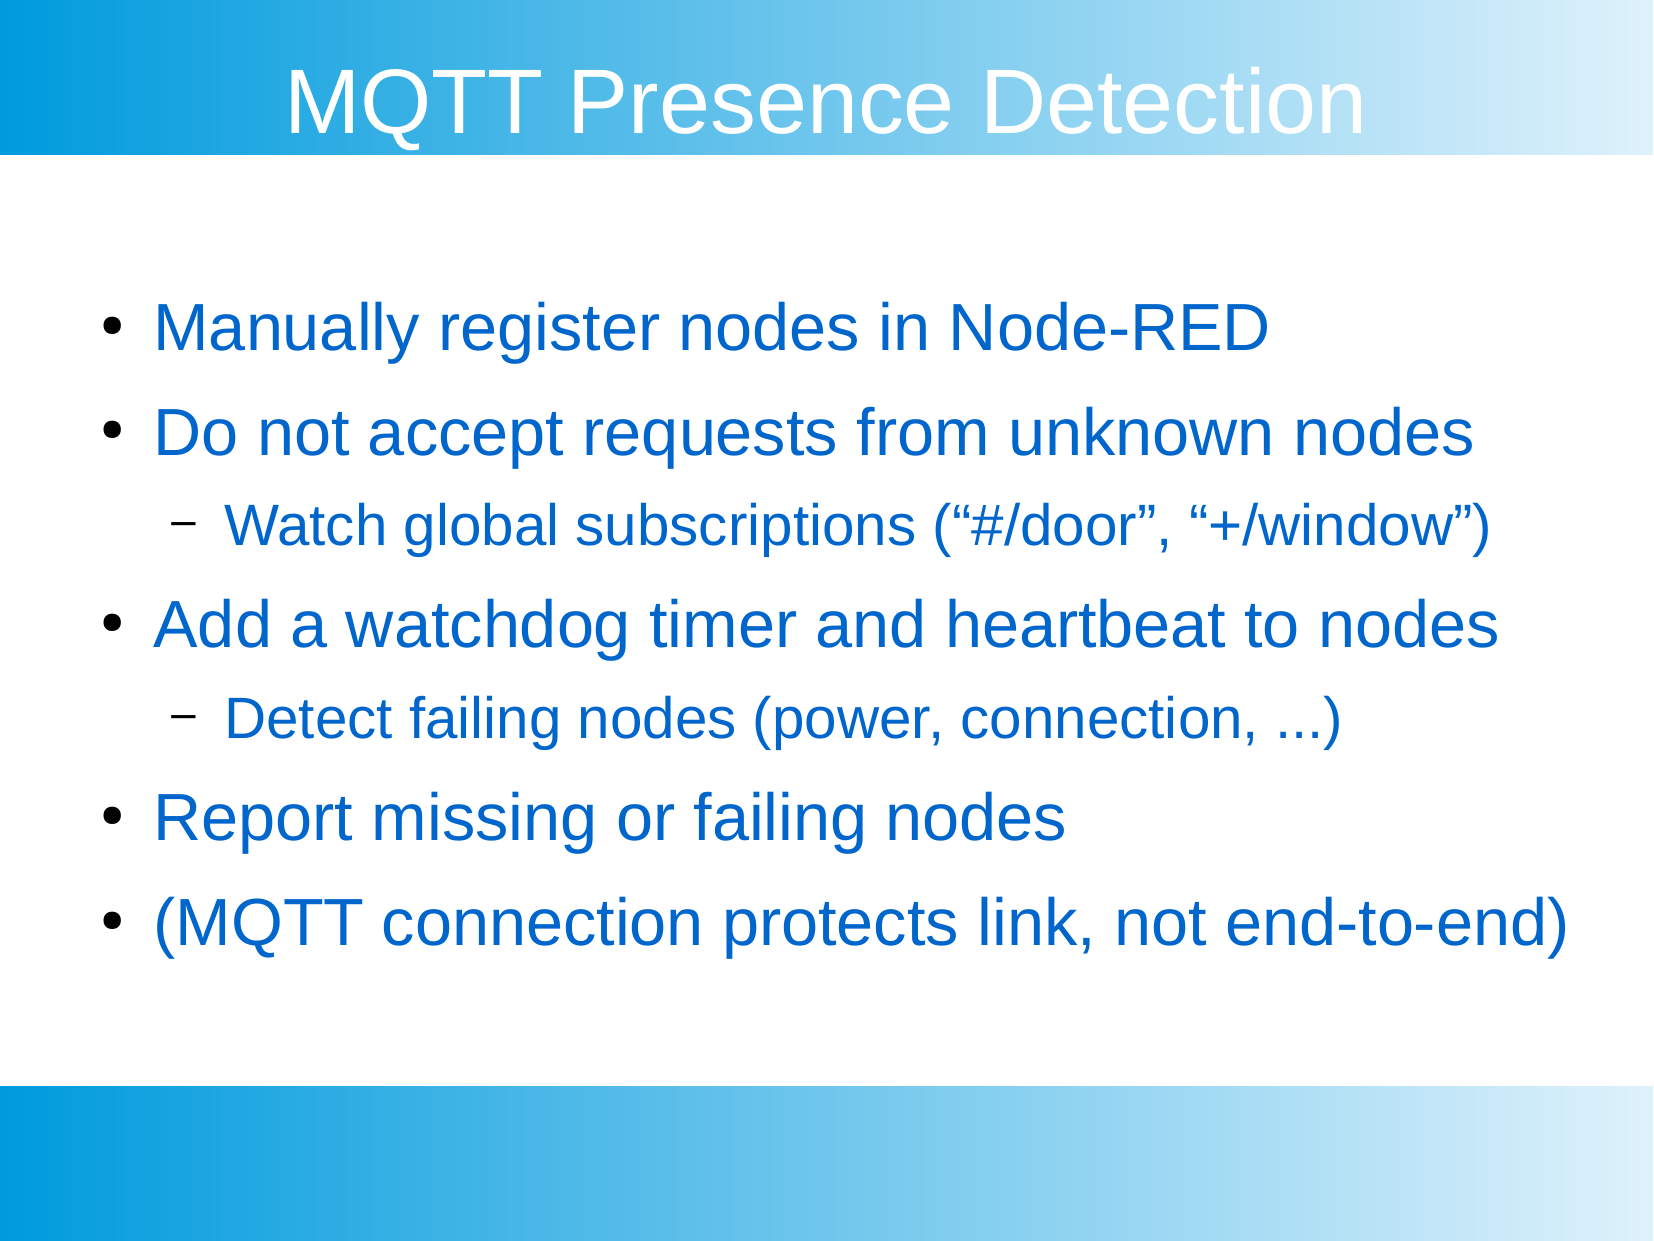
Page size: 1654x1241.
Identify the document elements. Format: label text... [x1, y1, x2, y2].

list Manually register nodes in Node-RED Do not accept requests from unknown nodes Watch global subscriptions (“#/door”, “+/window”) Add a watchdog timer and heartbeat to nodes Detect failing nodes (power, connection, ...) Report missing or failing nodes (MQTT connection protects link, not end-to-end) [82, 290, 1571, 1010]
title MQTT Presence Detection [82, 49, 1571, 155]
